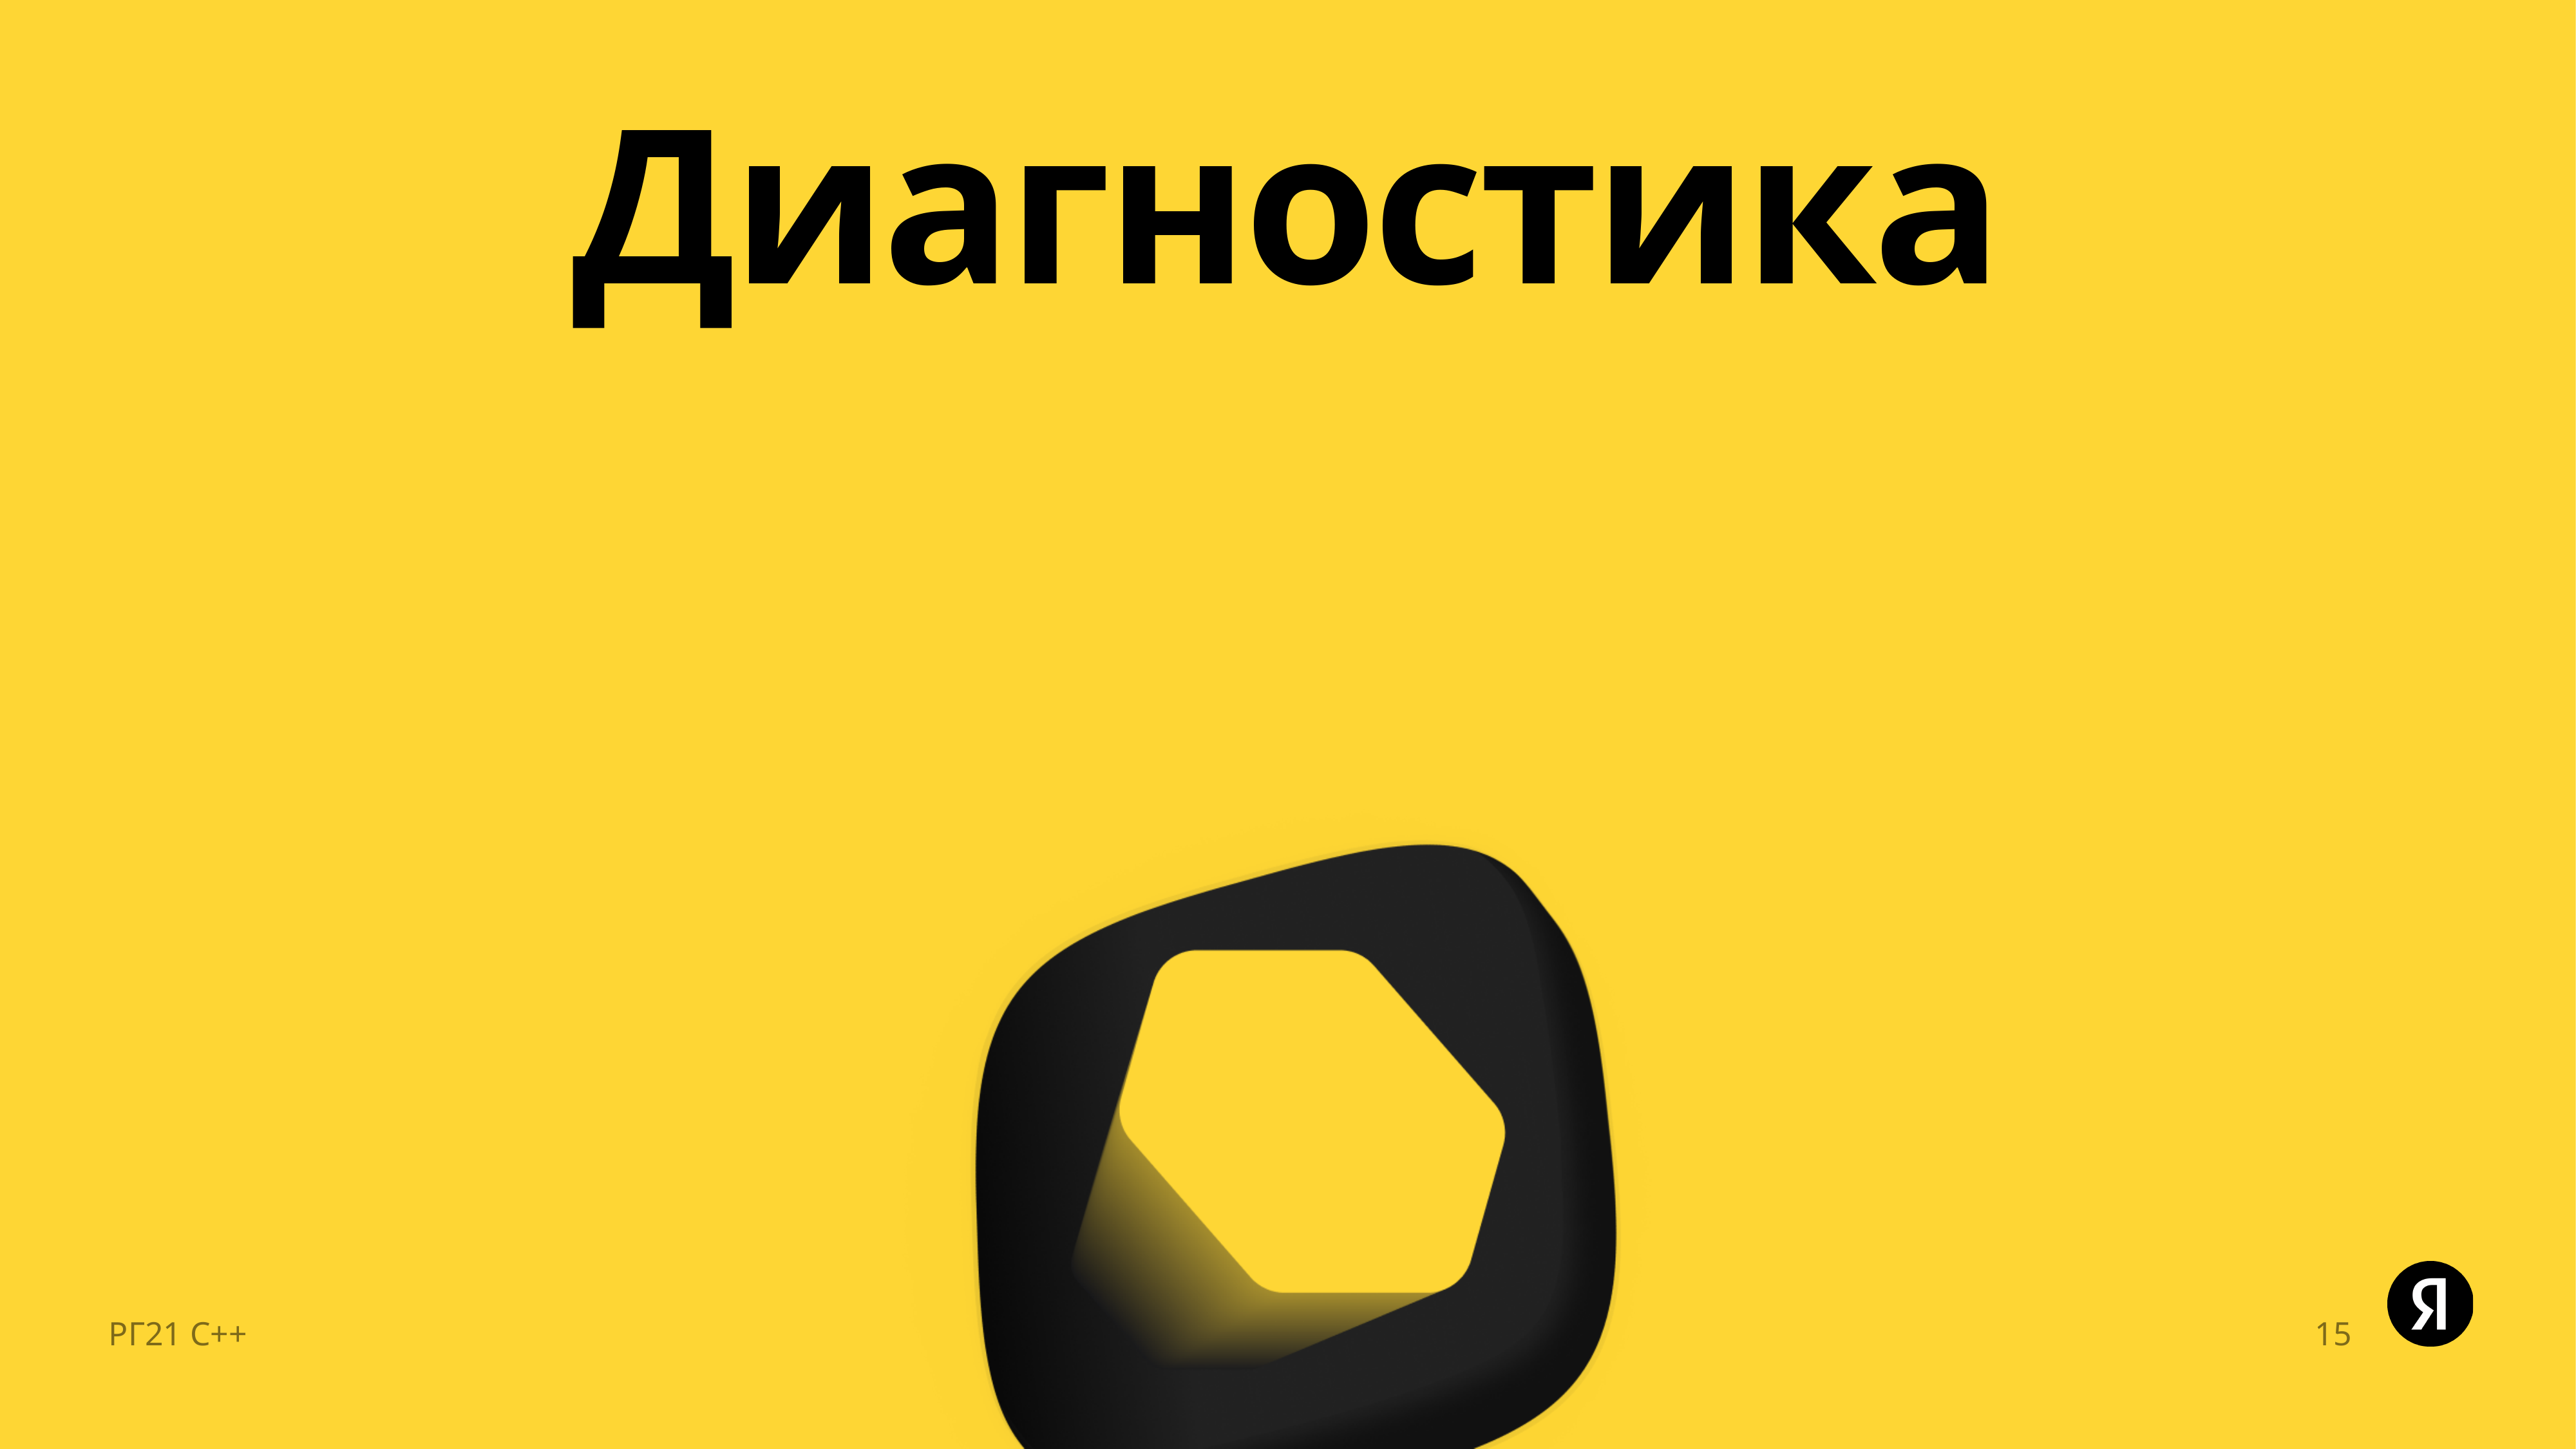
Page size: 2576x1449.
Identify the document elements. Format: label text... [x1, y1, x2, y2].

title Диагностика [104, 97, 2471, 329]
picture [578, 782, 1938, 1449]
picture [2387, 1261, 2474, 1347]
